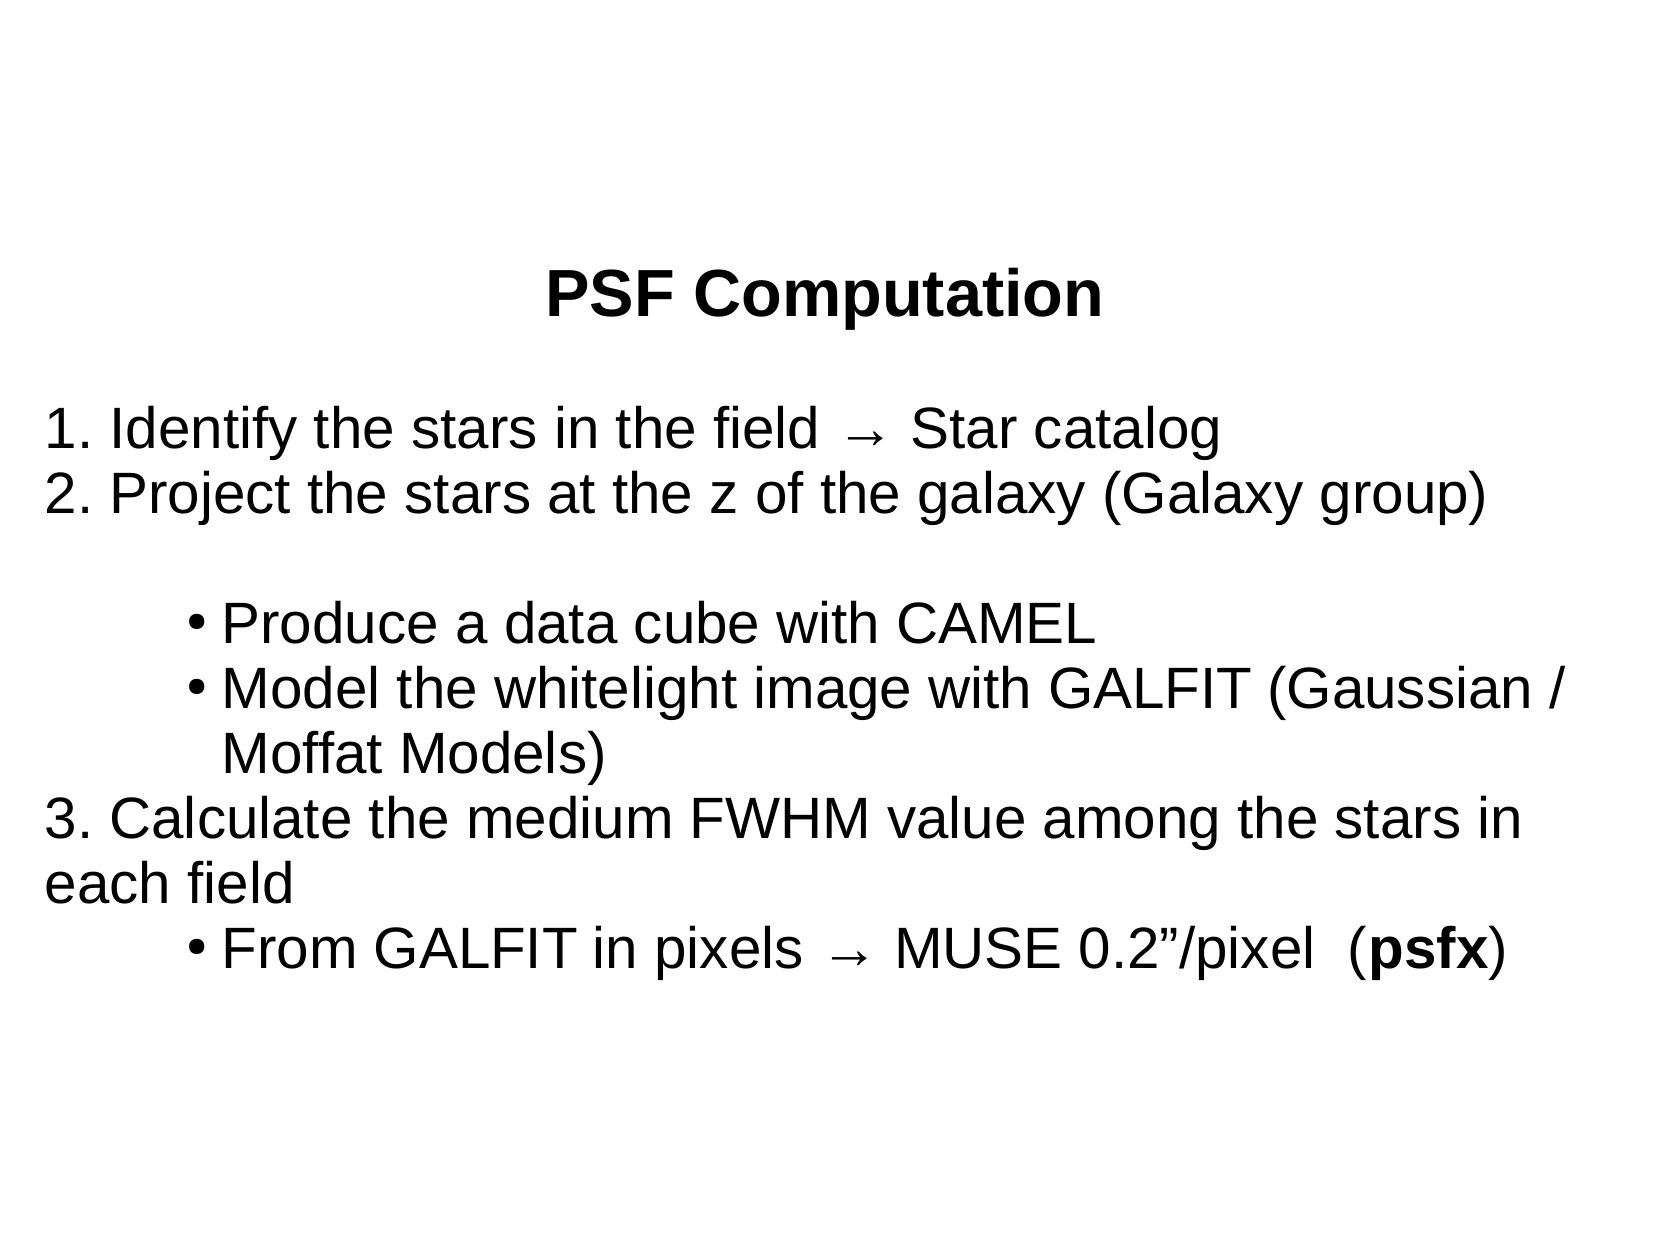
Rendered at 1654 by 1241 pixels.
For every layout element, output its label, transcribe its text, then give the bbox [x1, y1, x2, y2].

text_box PSF Computation 1. Identify the stars in the field → Star catalog 2. Project the stars at the z of the galaxy (Galaxy group) Produce a data cube with CAMEL Model the whitelight image with GALFIT (Gaussian / Moffat Models) 3. Calculate the medium FWHM value among the stars in each field From GALFIT in pixels → MUSE 0.2”/pixel (psfx) [30, 173, 1621, 989]
